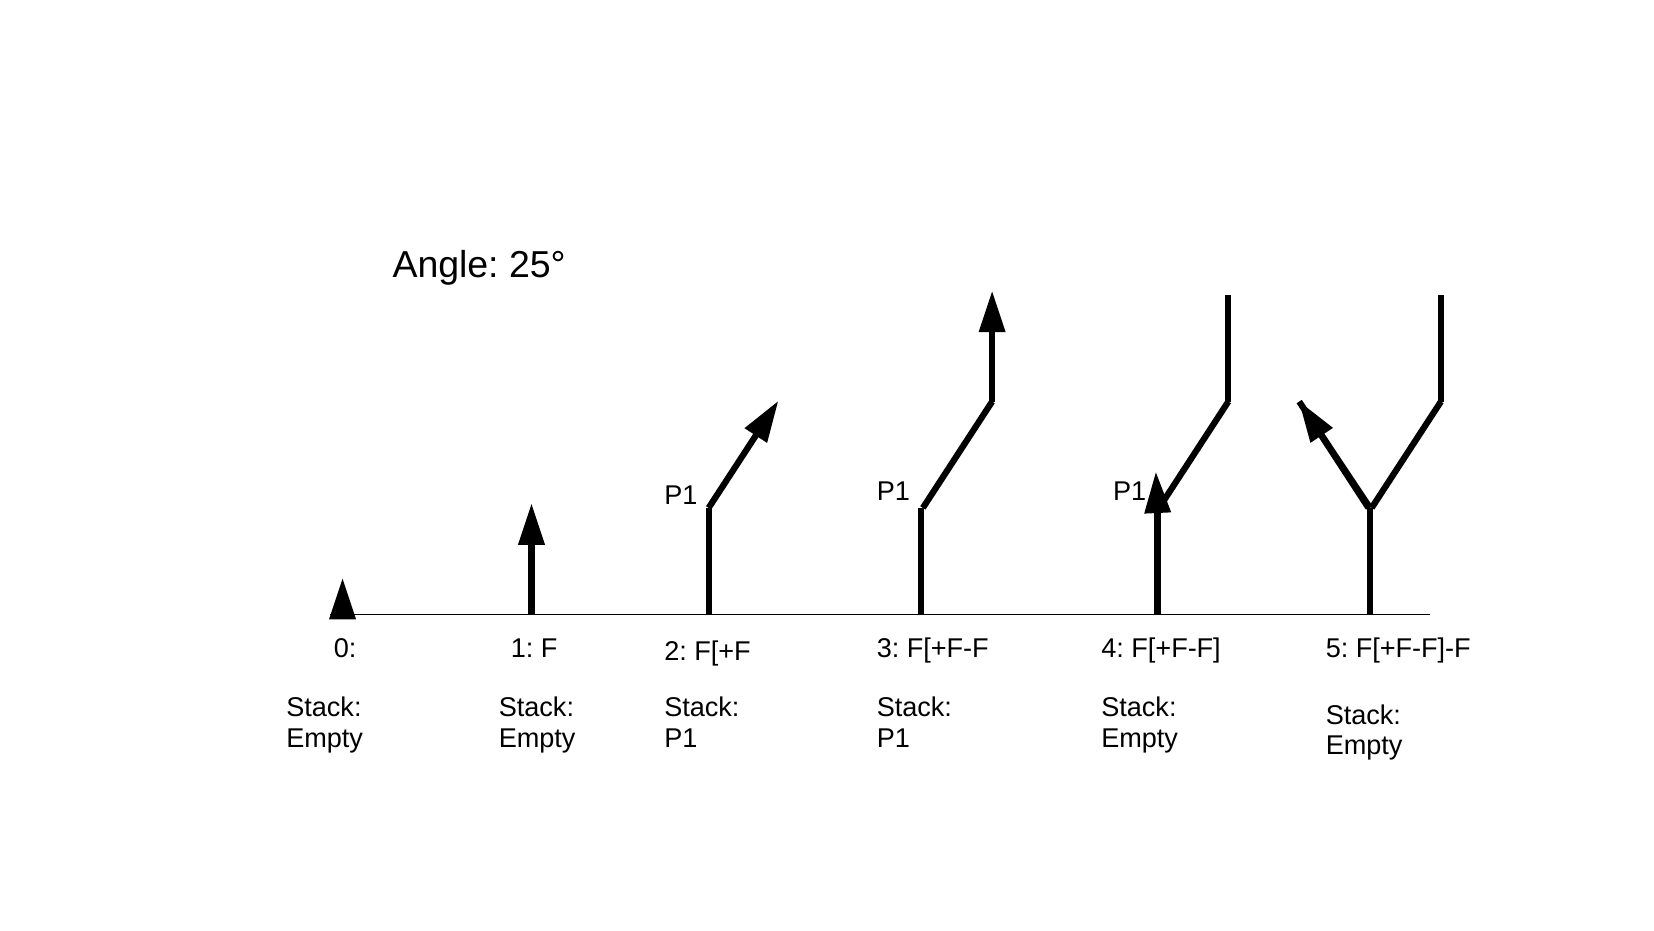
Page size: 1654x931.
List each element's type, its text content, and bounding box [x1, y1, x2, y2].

text_box Stack: Empty [271, 685, 414, 844]
text_box Stack: Empty [1086, 685, 1229, 844]
text_box Stack: P1 [649, 685, 792, 844]
text_box Stack: Empty [484, 685, 626, 844]
text_box 5: F[+F-F]-F [1311, 626, 1524, 672]
text_box P1 [649, 472, 745, 548]
text_box 3: F[+F-F [862, 625, 1075, 672]
text_box 4: F[+F-F] [1086, 625, 1300, 672]
text_box Angle: 25° [377, 236, 591, 294]
text_box Stack: P1 [862, 685, 1004, 844]
text_box 0: [318, 625, 414, 685]
text_box P1 [1098, 468, 1193, 544]
text_box Stack: Empty [1311, 692, 1453, 851]
text_box P1 [862, 468, 957, 544]
text_box 1: F [496, 625, 591, 685]
text_box 2: F[+F [649, 628, 863, 674]
